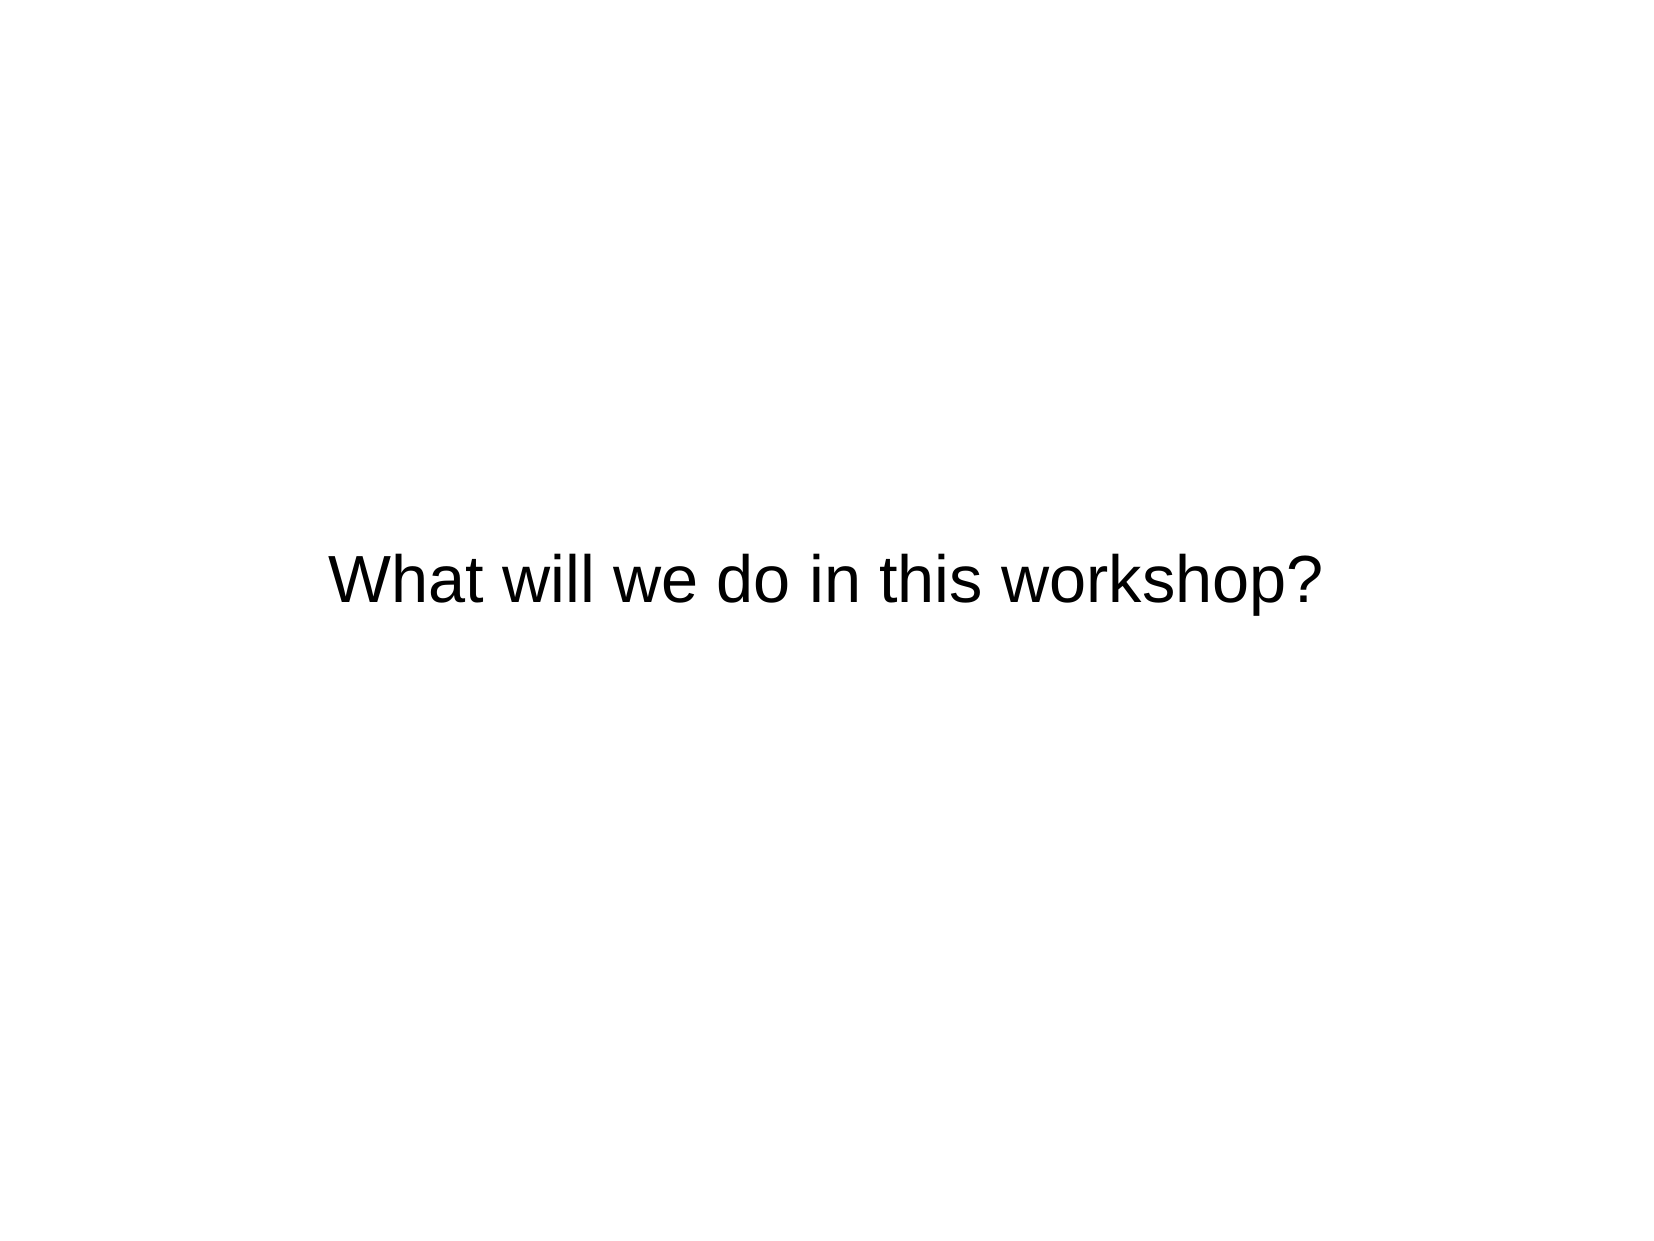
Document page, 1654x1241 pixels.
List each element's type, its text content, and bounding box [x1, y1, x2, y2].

subtitle What will we do in this workshop? [82, 56, 1571, 1102]
